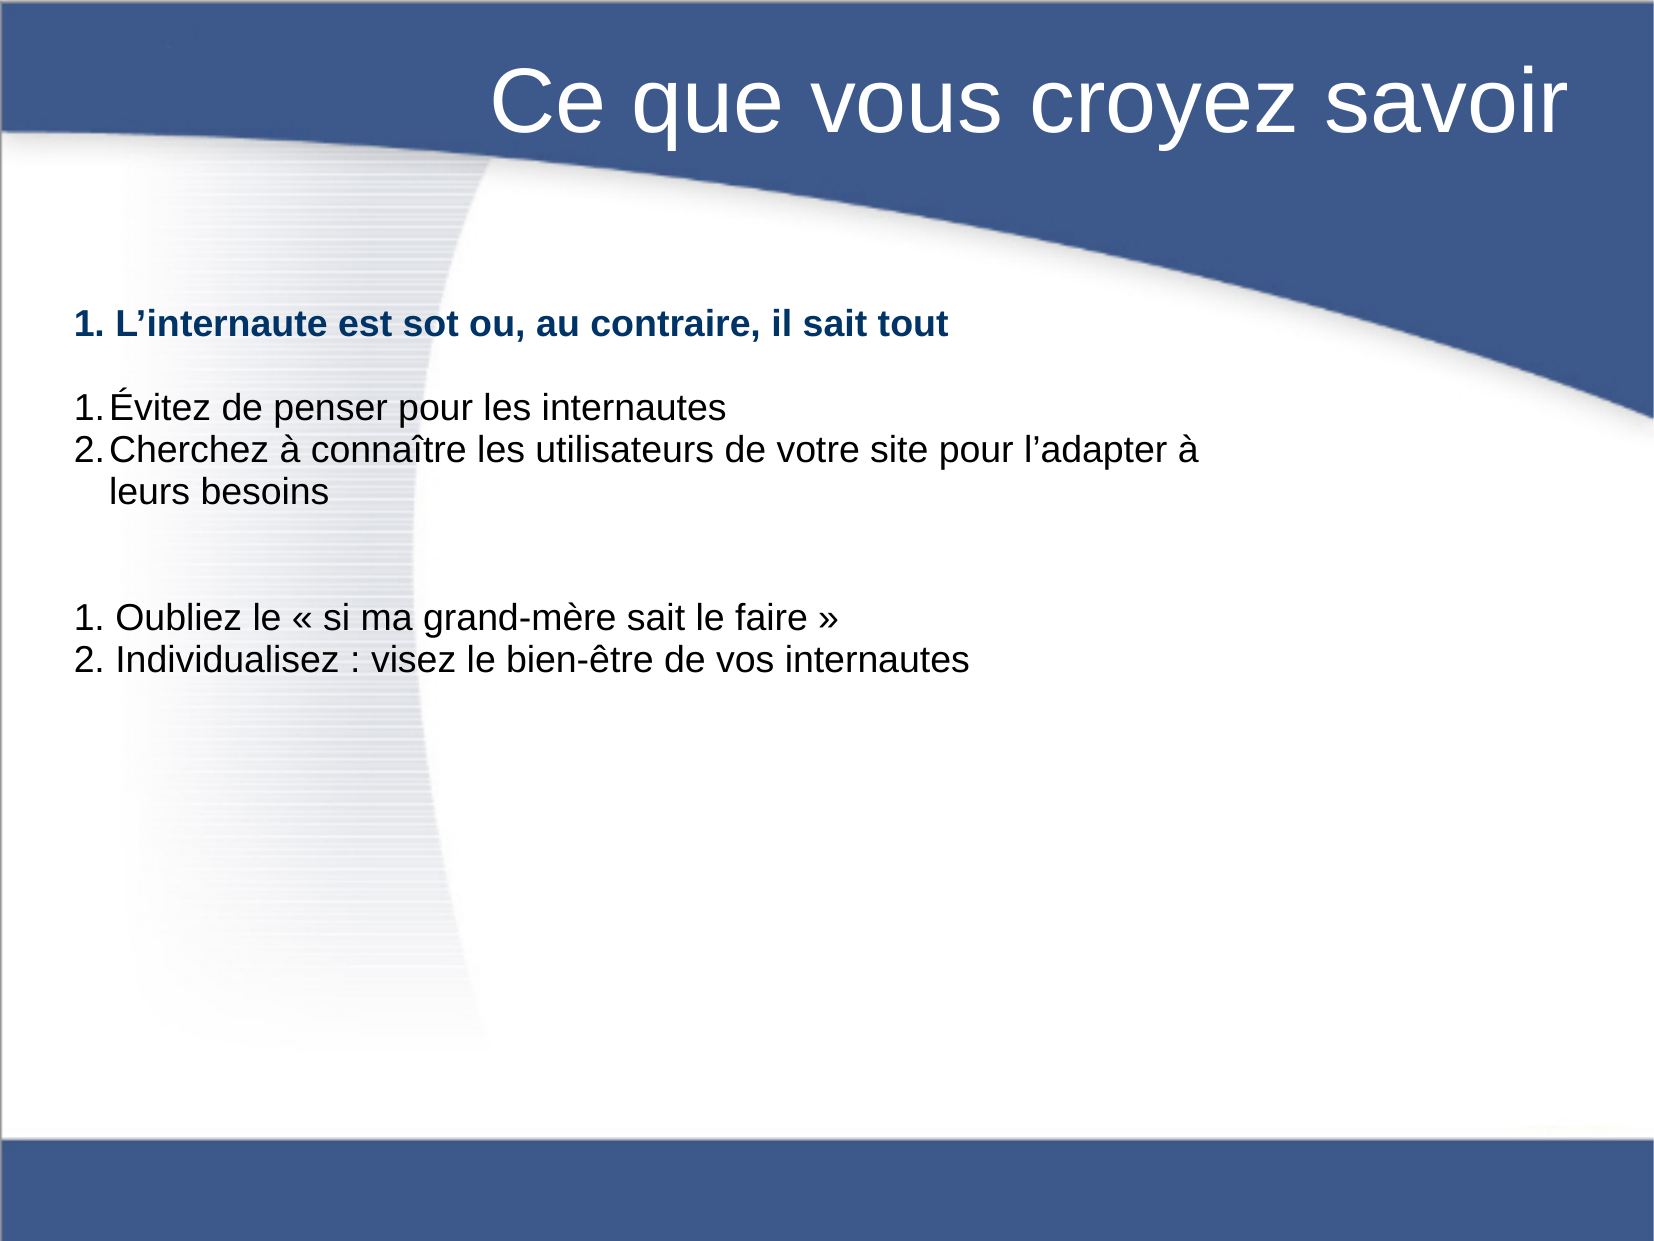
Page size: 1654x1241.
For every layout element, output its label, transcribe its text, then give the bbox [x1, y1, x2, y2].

title Ce que vous croyez savoir [82, 49, 1571, 257]
picture [0, 0, 1654, 1241]
text_box 1. L’internaute est sot ou, au contraire, il sait tout Évitez de penser pour les internautes Cherchez à connaître les utilisateurs de votre site pour l’adapter à leurs besoins 1. Oubliez le « si ma grand-mère sait le faire » 2. Individualisez : visez le bien-être de vos internautes [59, 295, 1229, 688]
